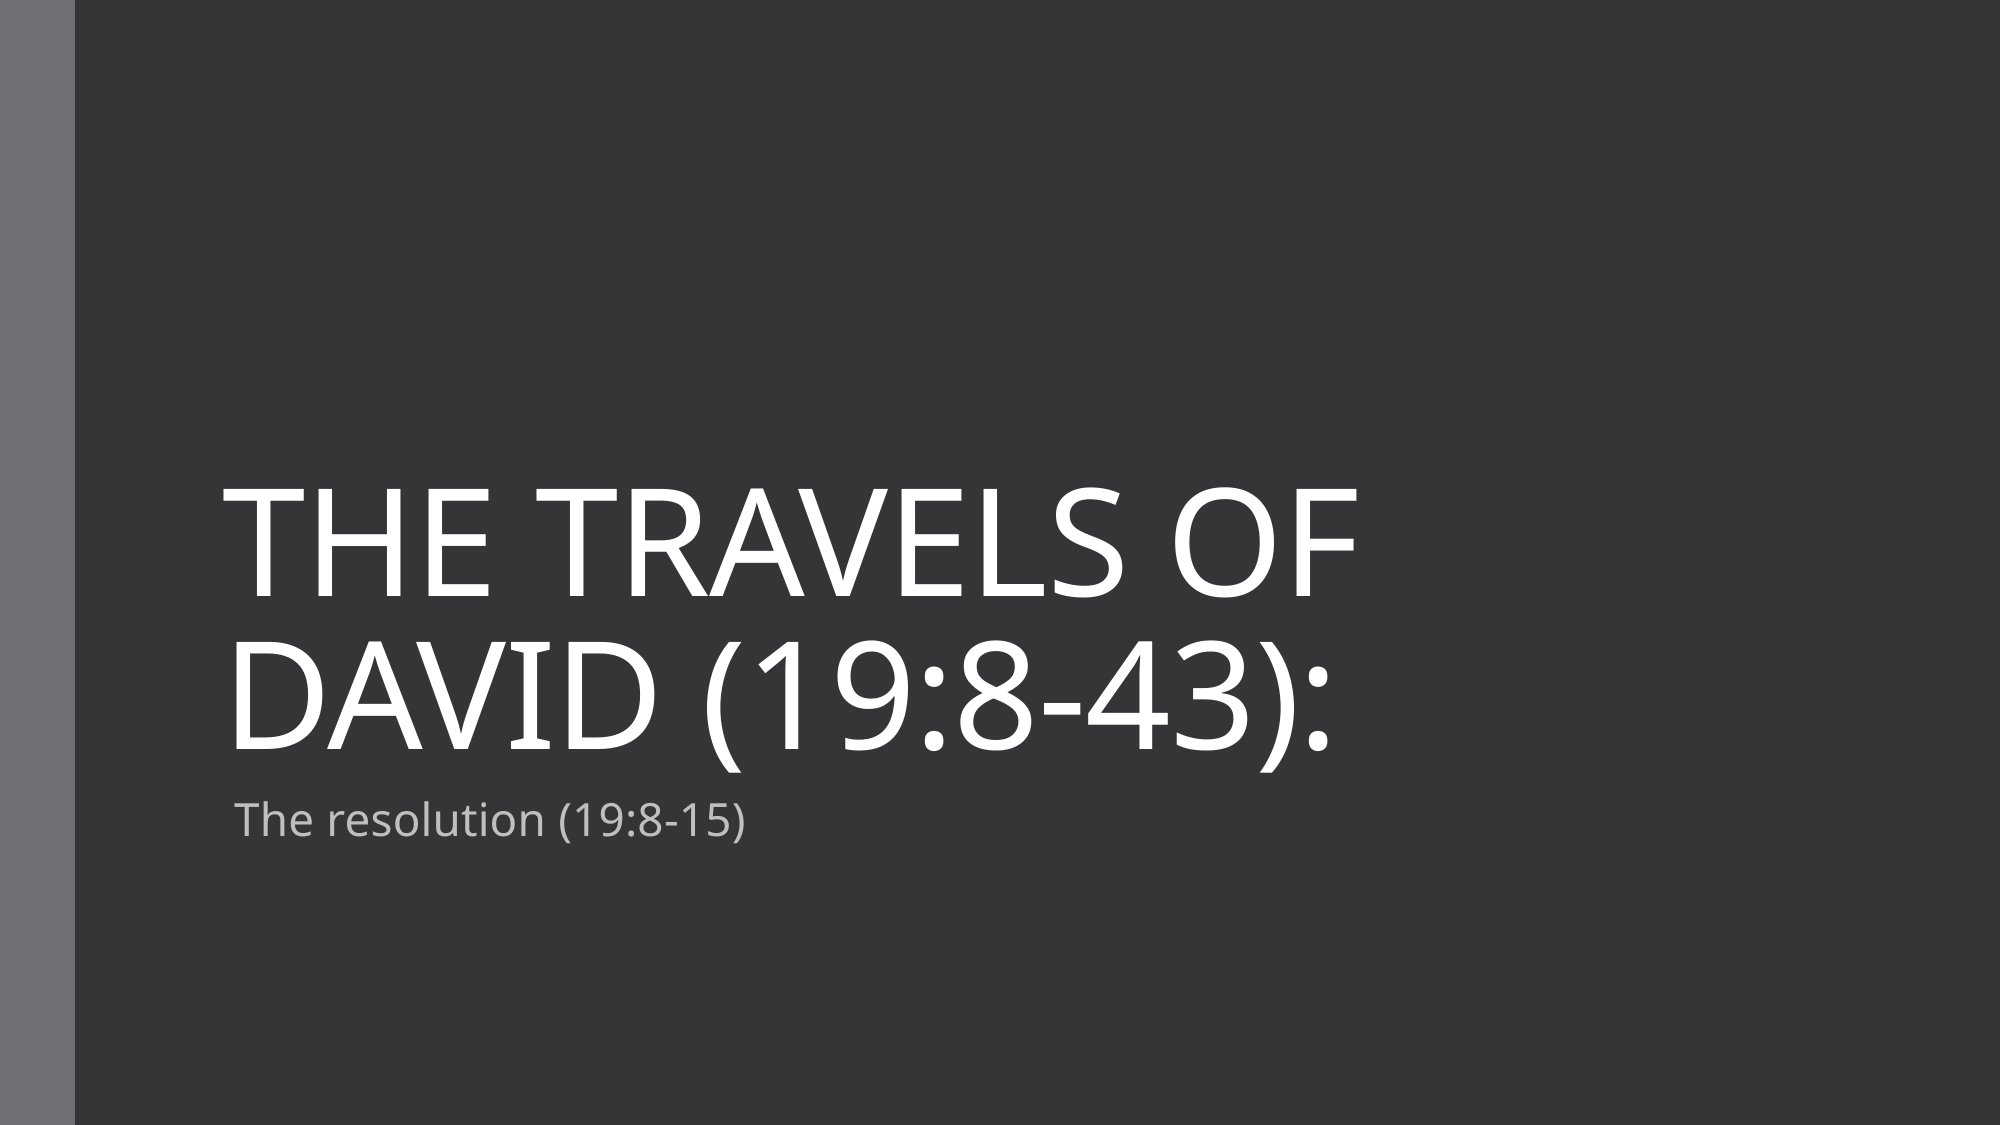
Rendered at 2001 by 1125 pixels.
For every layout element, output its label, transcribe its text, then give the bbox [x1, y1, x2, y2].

subtitle The resolution (19:8-15) [206, 787, 1752, 1066]
title THE TRAVELS OF DAVID (19:8-43): [206, 124, 1752, 787]
